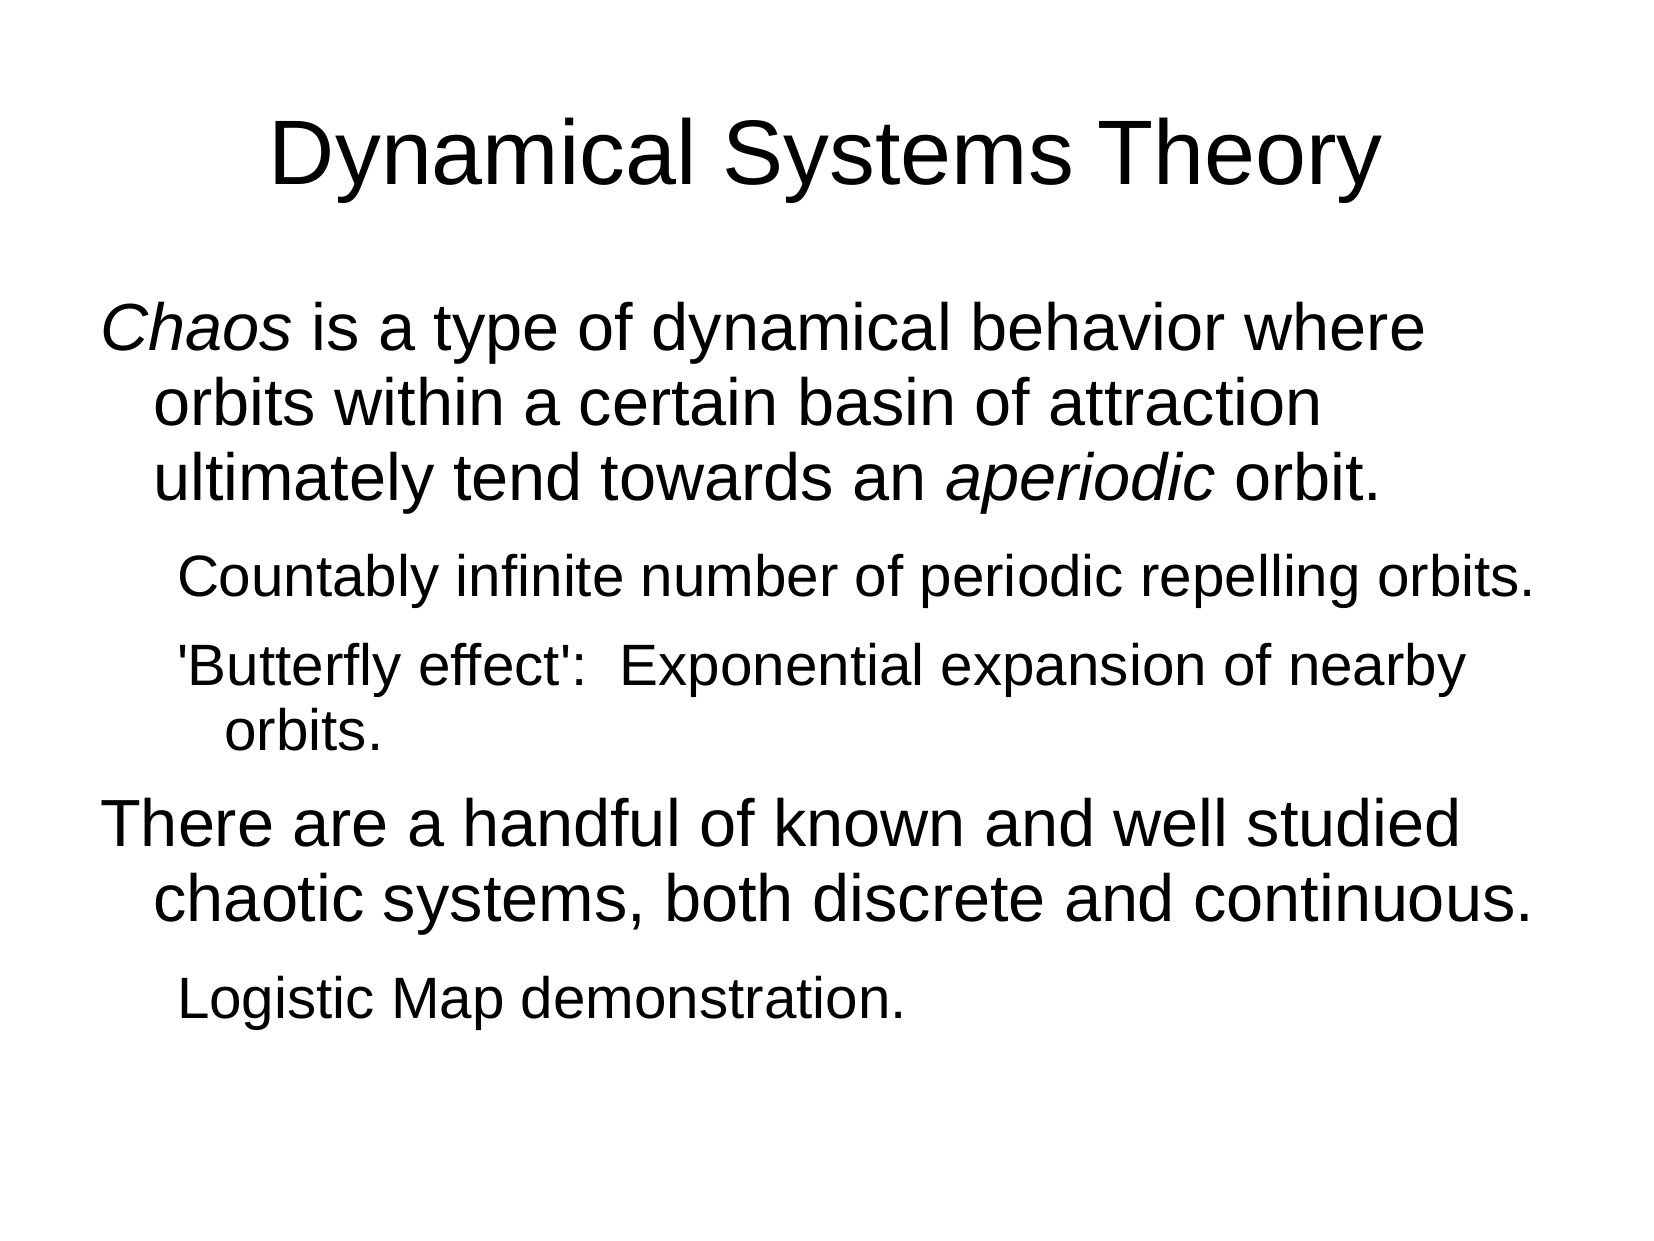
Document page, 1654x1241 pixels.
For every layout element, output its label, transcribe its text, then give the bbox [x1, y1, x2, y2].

title Dynamical Systems Theory [82, 56, 1571, 250]
list Chaos is a type of dynamical behavior where orbits within a certain basin of attraction ultimately tend towards an aperiodic orbit. Countably infinite number of periodic repelling orbits. 'Butterfly effect': Exponential expansion of nearby orbits. There are a handful of known and well studied chaotic systems, both discrete and continuous. Logistic Map demonstration. [82, 290, 1571, 1096]
